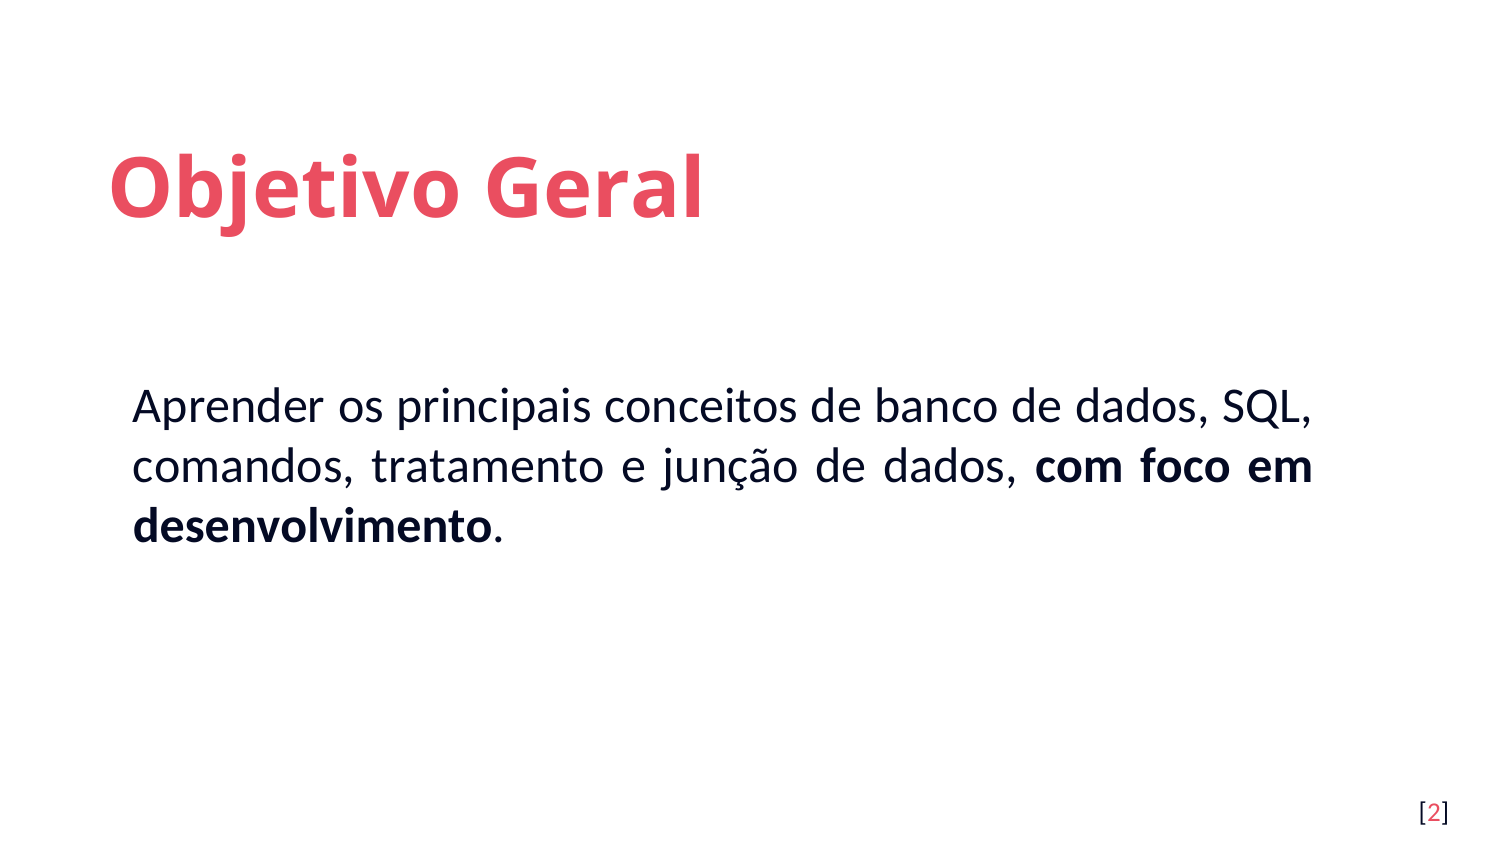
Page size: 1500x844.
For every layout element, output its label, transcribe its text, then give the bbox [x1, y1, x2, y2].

slide_number [‹#›] [1403, 779, 1494, 844]
text_box Objetivo Geral [92, 104, 1408, 243]
text_box Aprender os principais conceitos de banco de dados, SQL, comandos, tratamento e junção de dados, com foco em desenvolvimento. [92, 304, 1408, 620]
